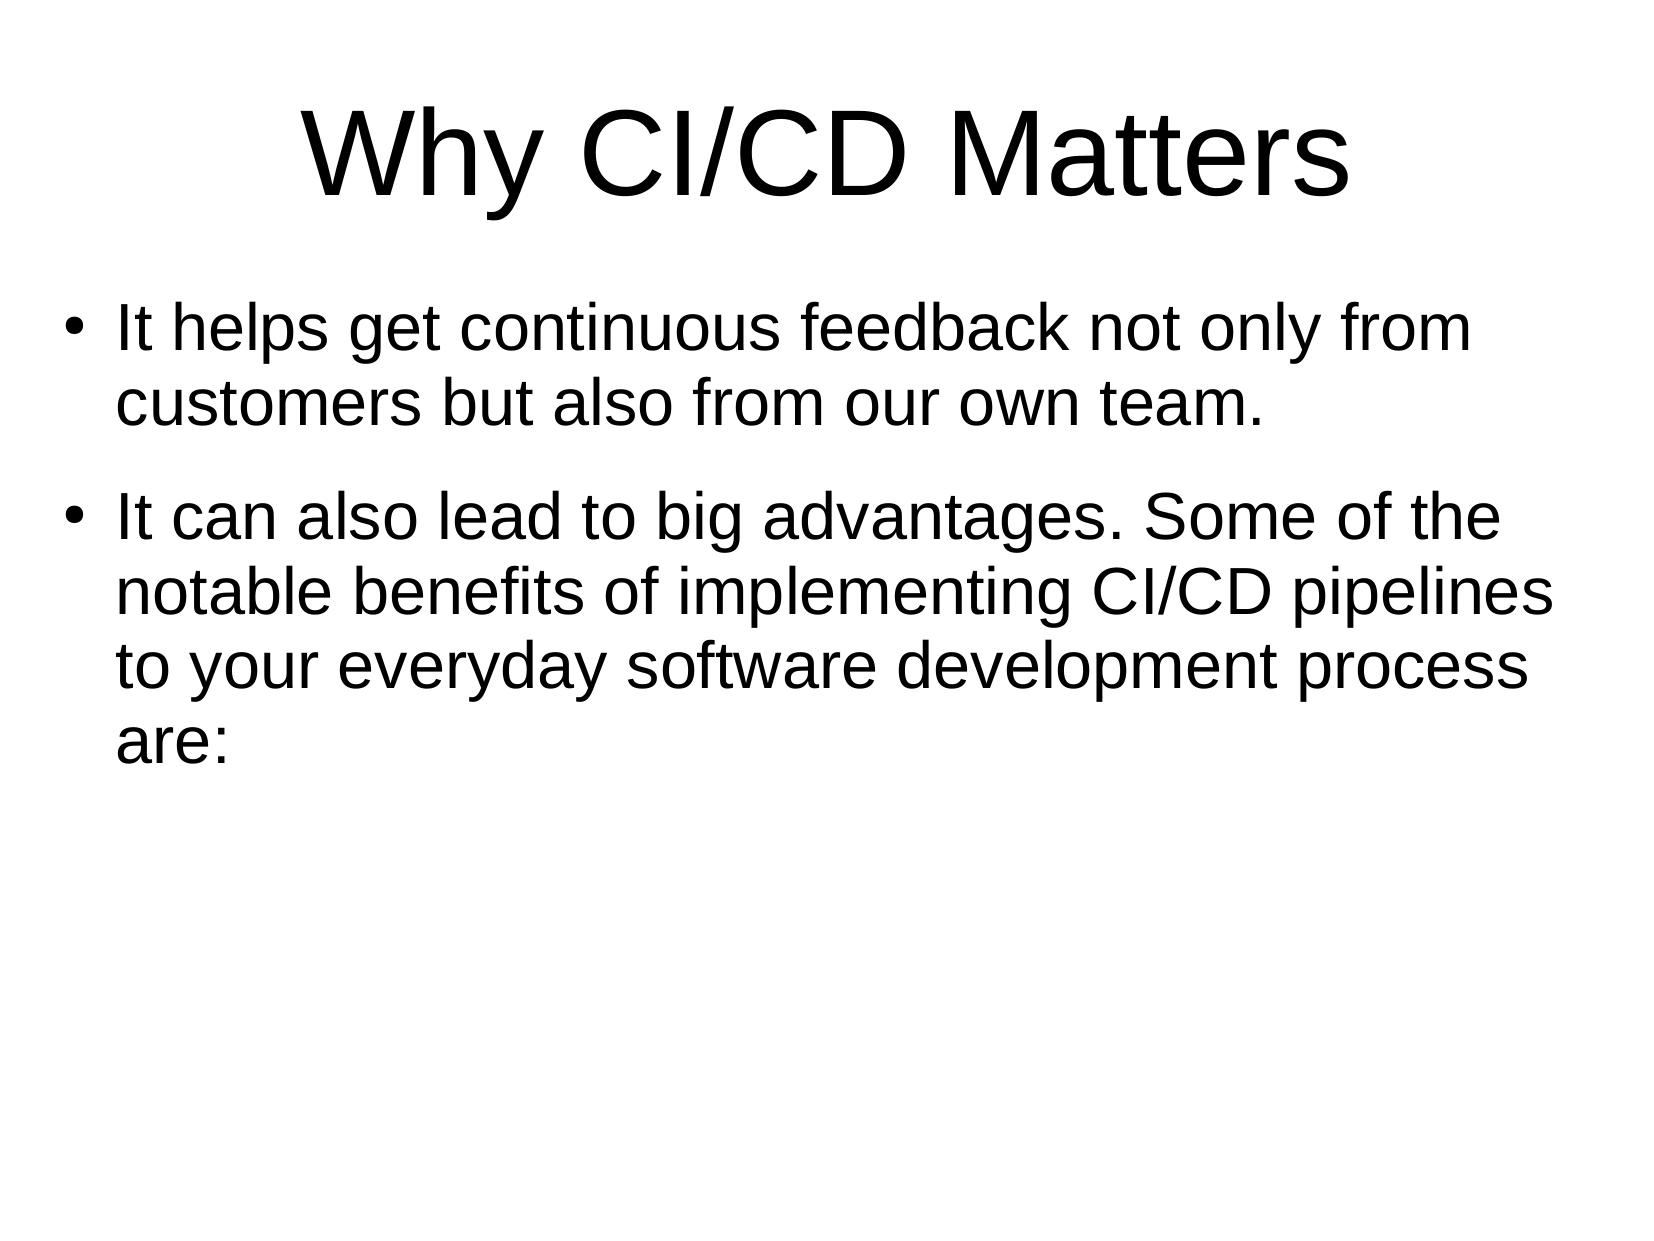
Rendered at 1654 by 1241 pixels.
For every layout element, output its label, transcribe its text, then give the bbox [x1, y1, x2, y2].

title Why CI/CD Matters [82, 49, 1571, 257]
list It helps get continuous feedback not only from customers but also from our own team. It can also lead to big advantages. Some of the notable benefits of implementing CI/CD pipelines to your everyday software development process are: [45, 290, 1606, 1010]
